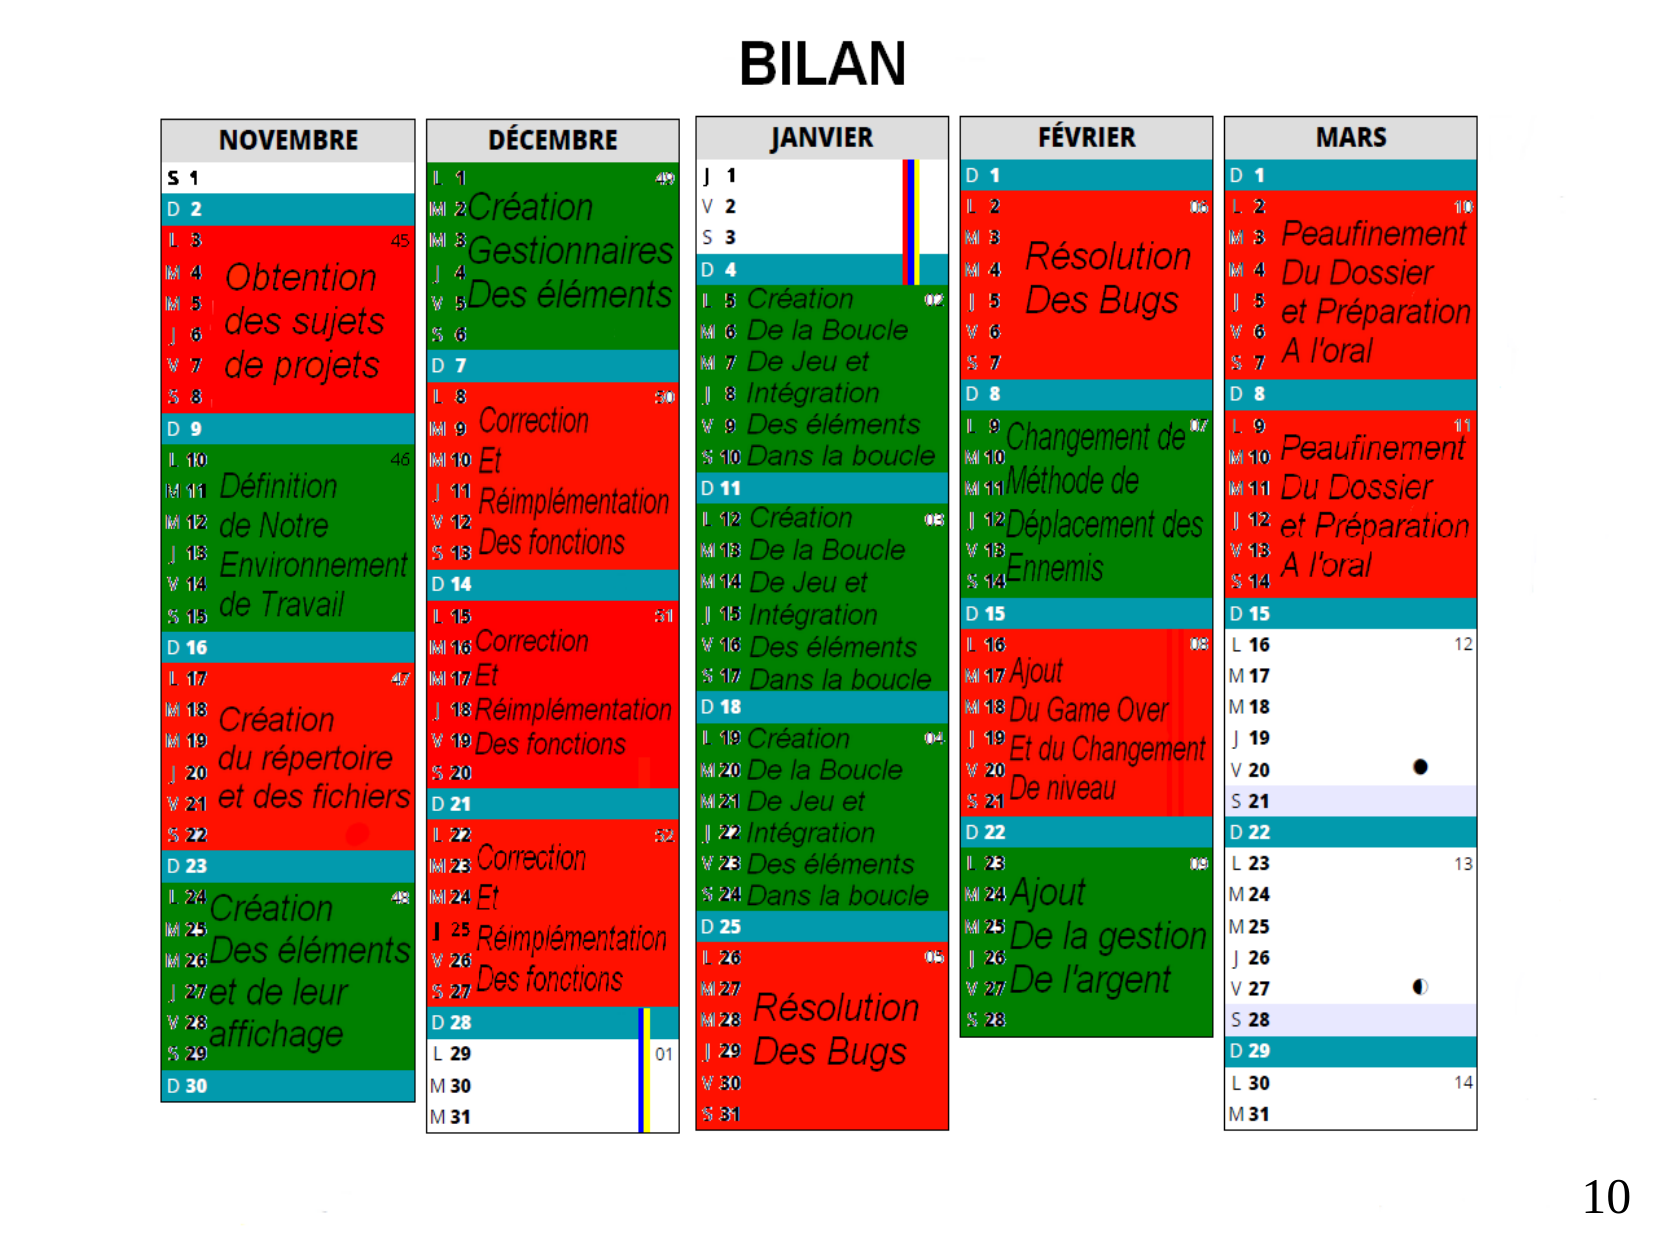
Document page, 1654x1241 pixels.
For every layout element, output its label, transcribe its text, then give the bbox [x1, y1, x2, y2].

picture [0, 0, 1654, 1241]
text_box <numéro> [1581, 1169, 1654, 1226]
